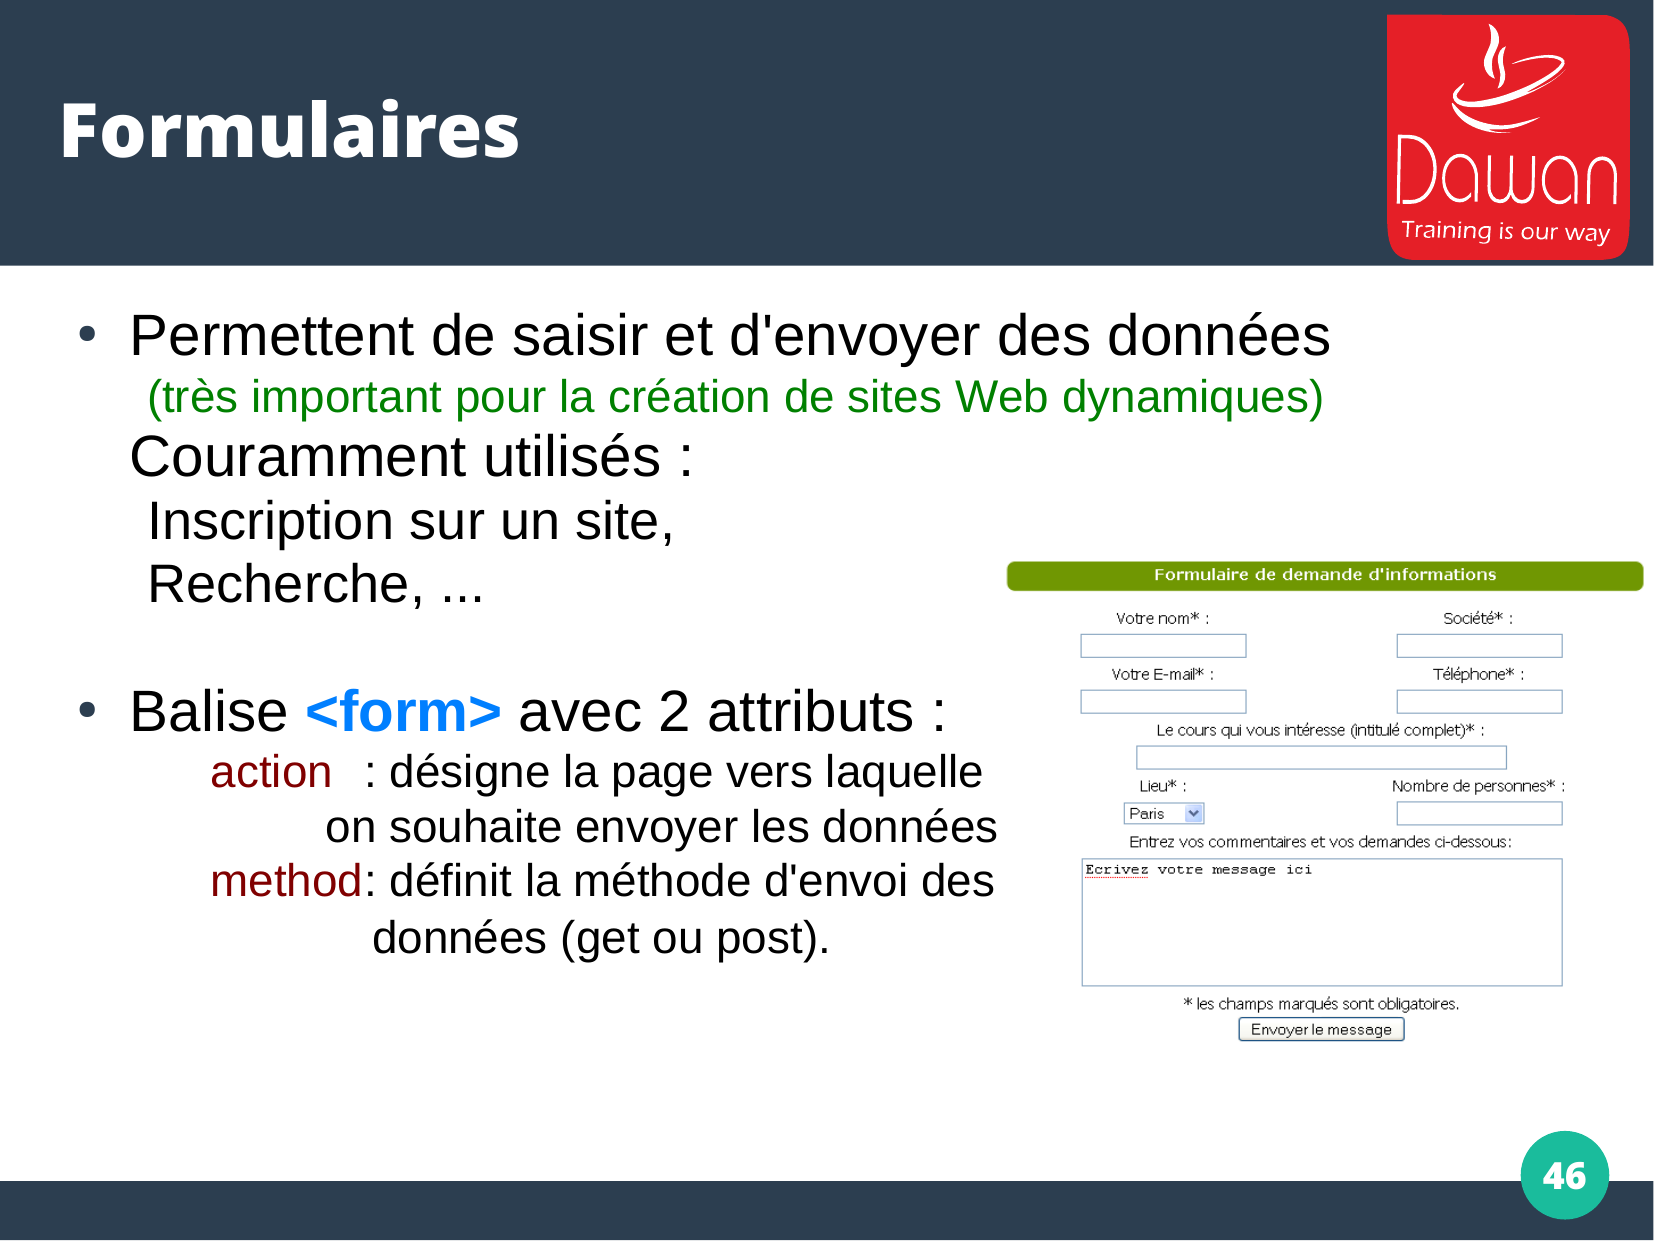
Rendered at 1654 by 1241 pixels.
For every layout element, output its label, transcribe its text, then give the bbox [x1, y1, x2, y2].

picture [1387, 14, 1630, 260]
picture [994, 555, 1654, 1063]
title Formulaires [59, 49, 1387, 207]
list Permettent de saisir et d'envoyer des données (très important pour la création de sites Web dynamiques) Couramment utilisés : Inscription sur un site, Recherche, ... Balise <form> avec 2 attributs : action : désigne la page vers laquelle on souhaite envoyer les données method : définit la méthode d'envoi des données (get ou post). [59, 307, 1595, 1134]
